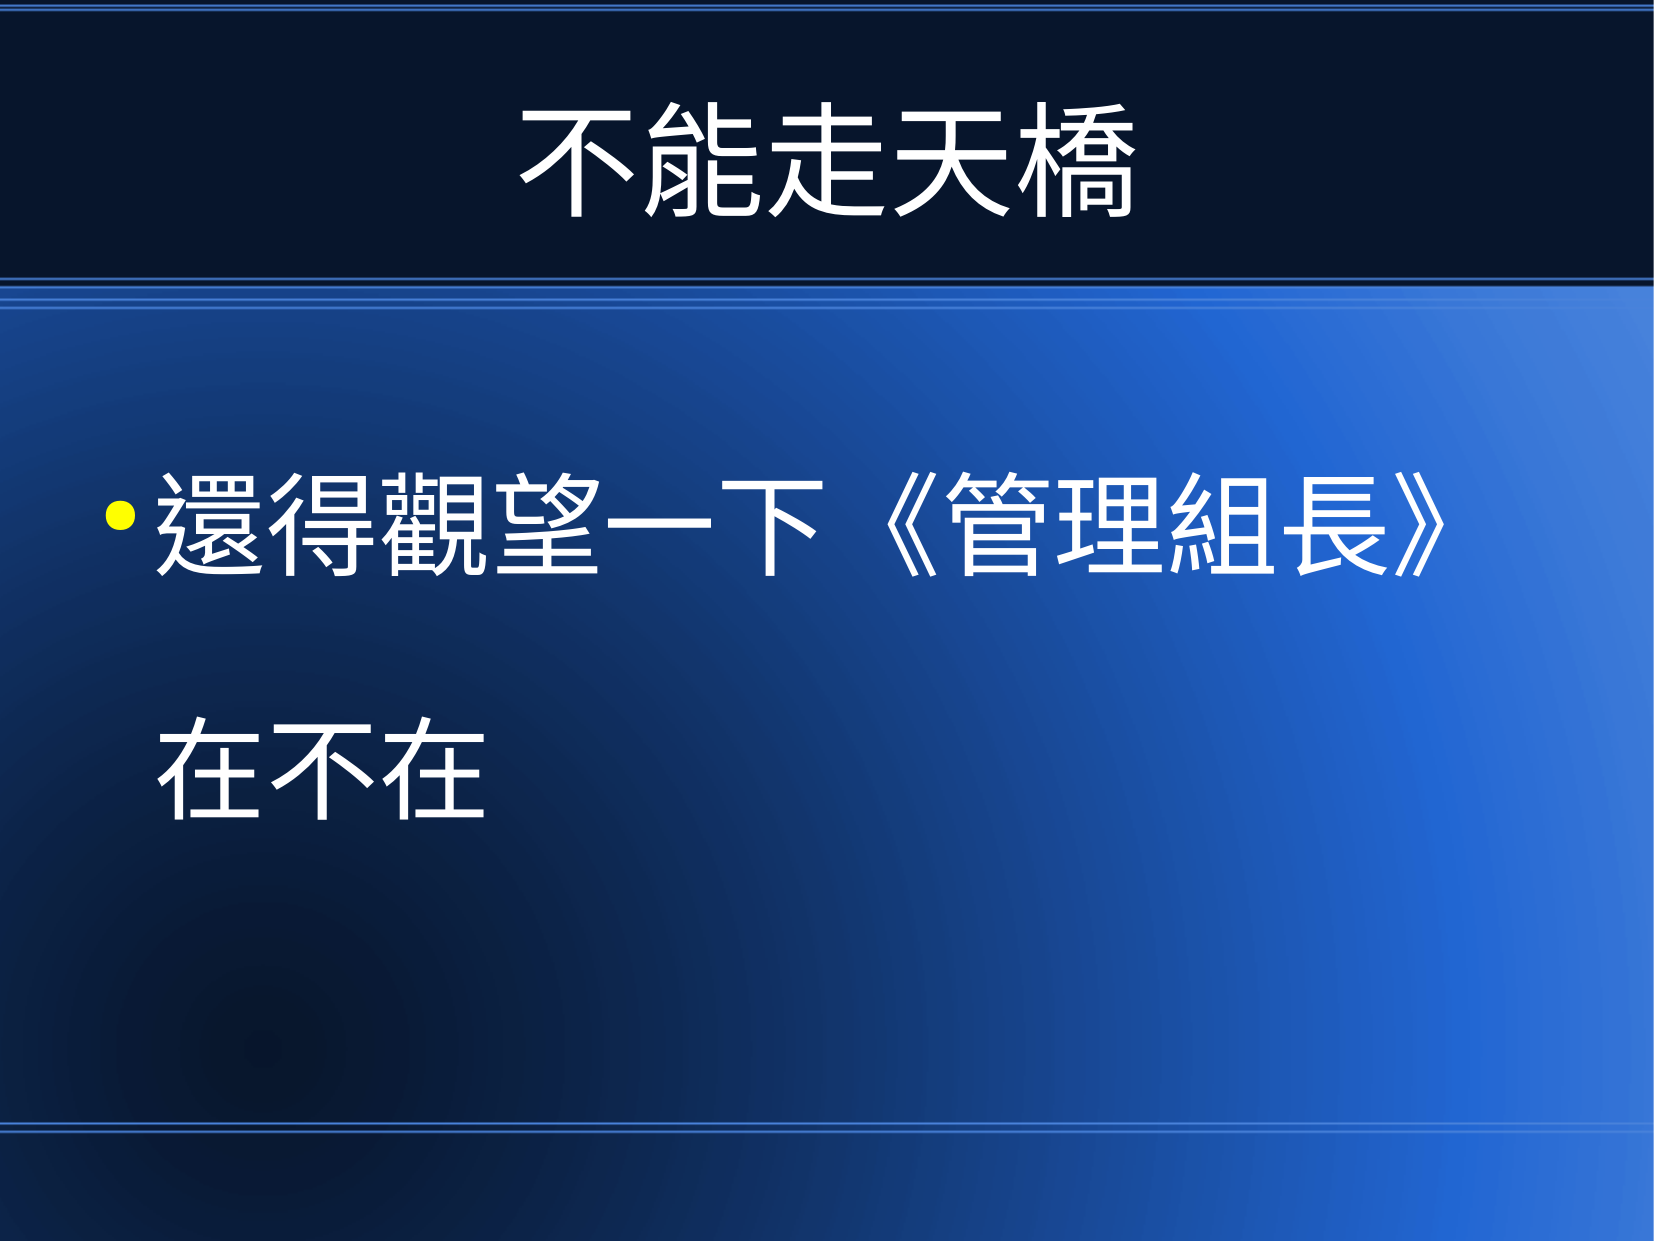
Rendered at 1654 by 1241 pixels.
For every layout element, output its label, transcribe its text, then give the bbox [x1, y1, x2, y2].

picture [0, 0, 1654, 1241]
title 不能走天橋 [82, 49, 1571, 257]
list 還得觀望一下《管理組長》在不在 [82, 355, 1571, 1241]
